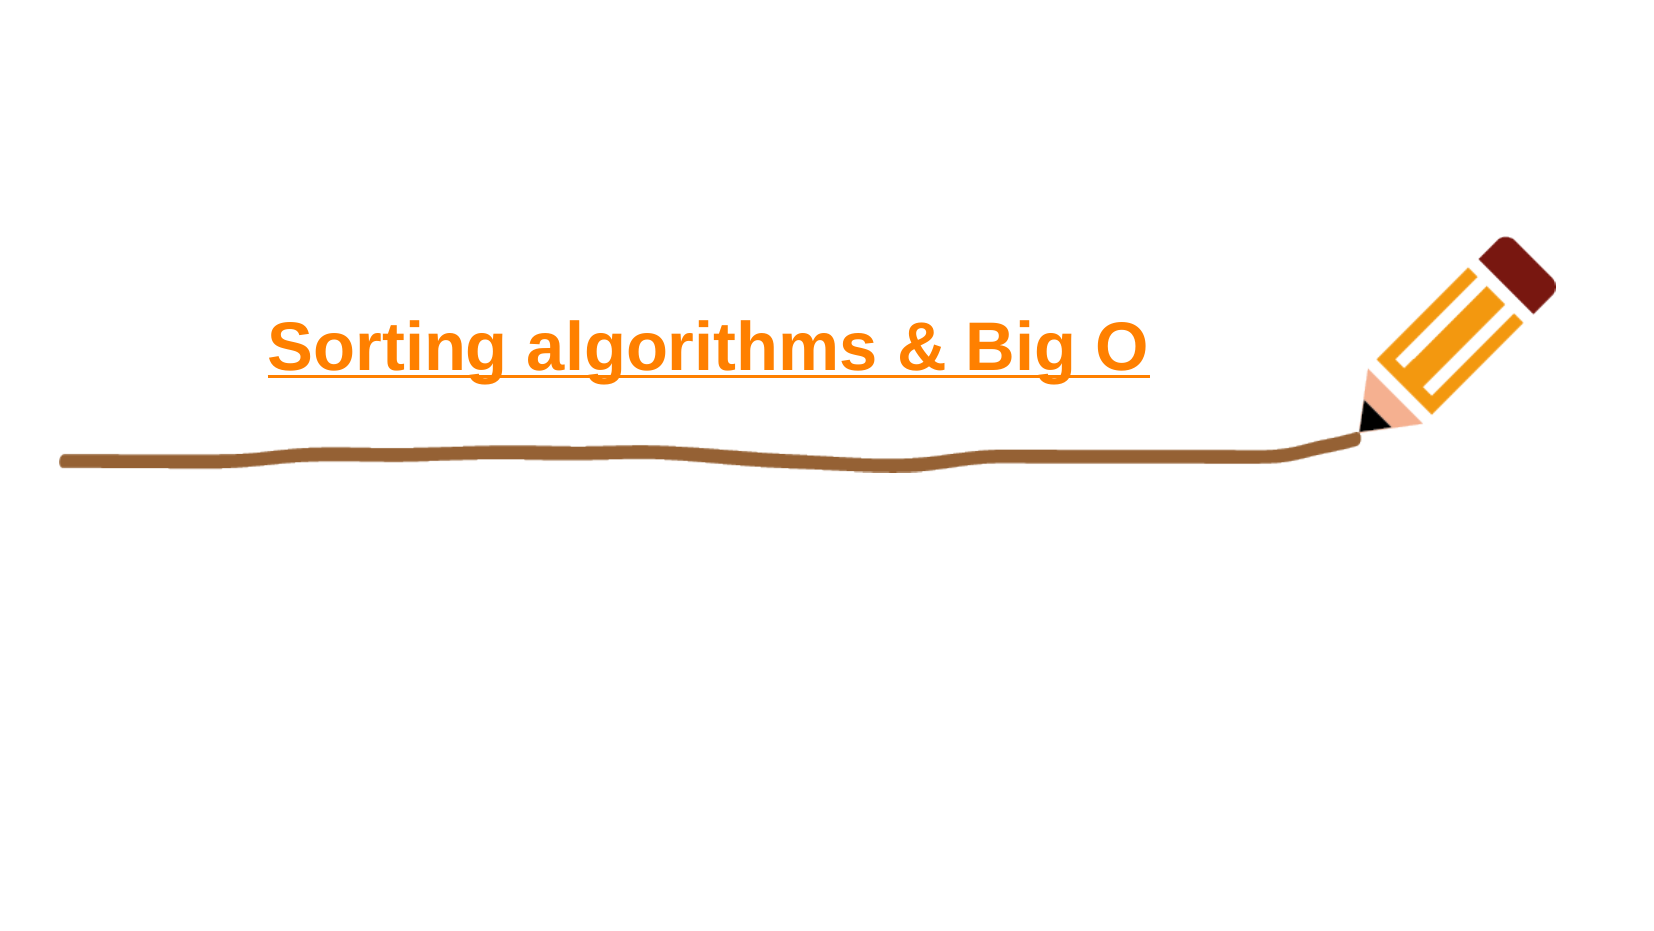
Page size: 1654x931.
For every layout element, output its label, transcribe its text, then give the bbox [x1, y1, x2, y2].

title Sorting algorithms & Big O [88, 265, 1329, 429]
picture [59, 236, 1556, 473]
